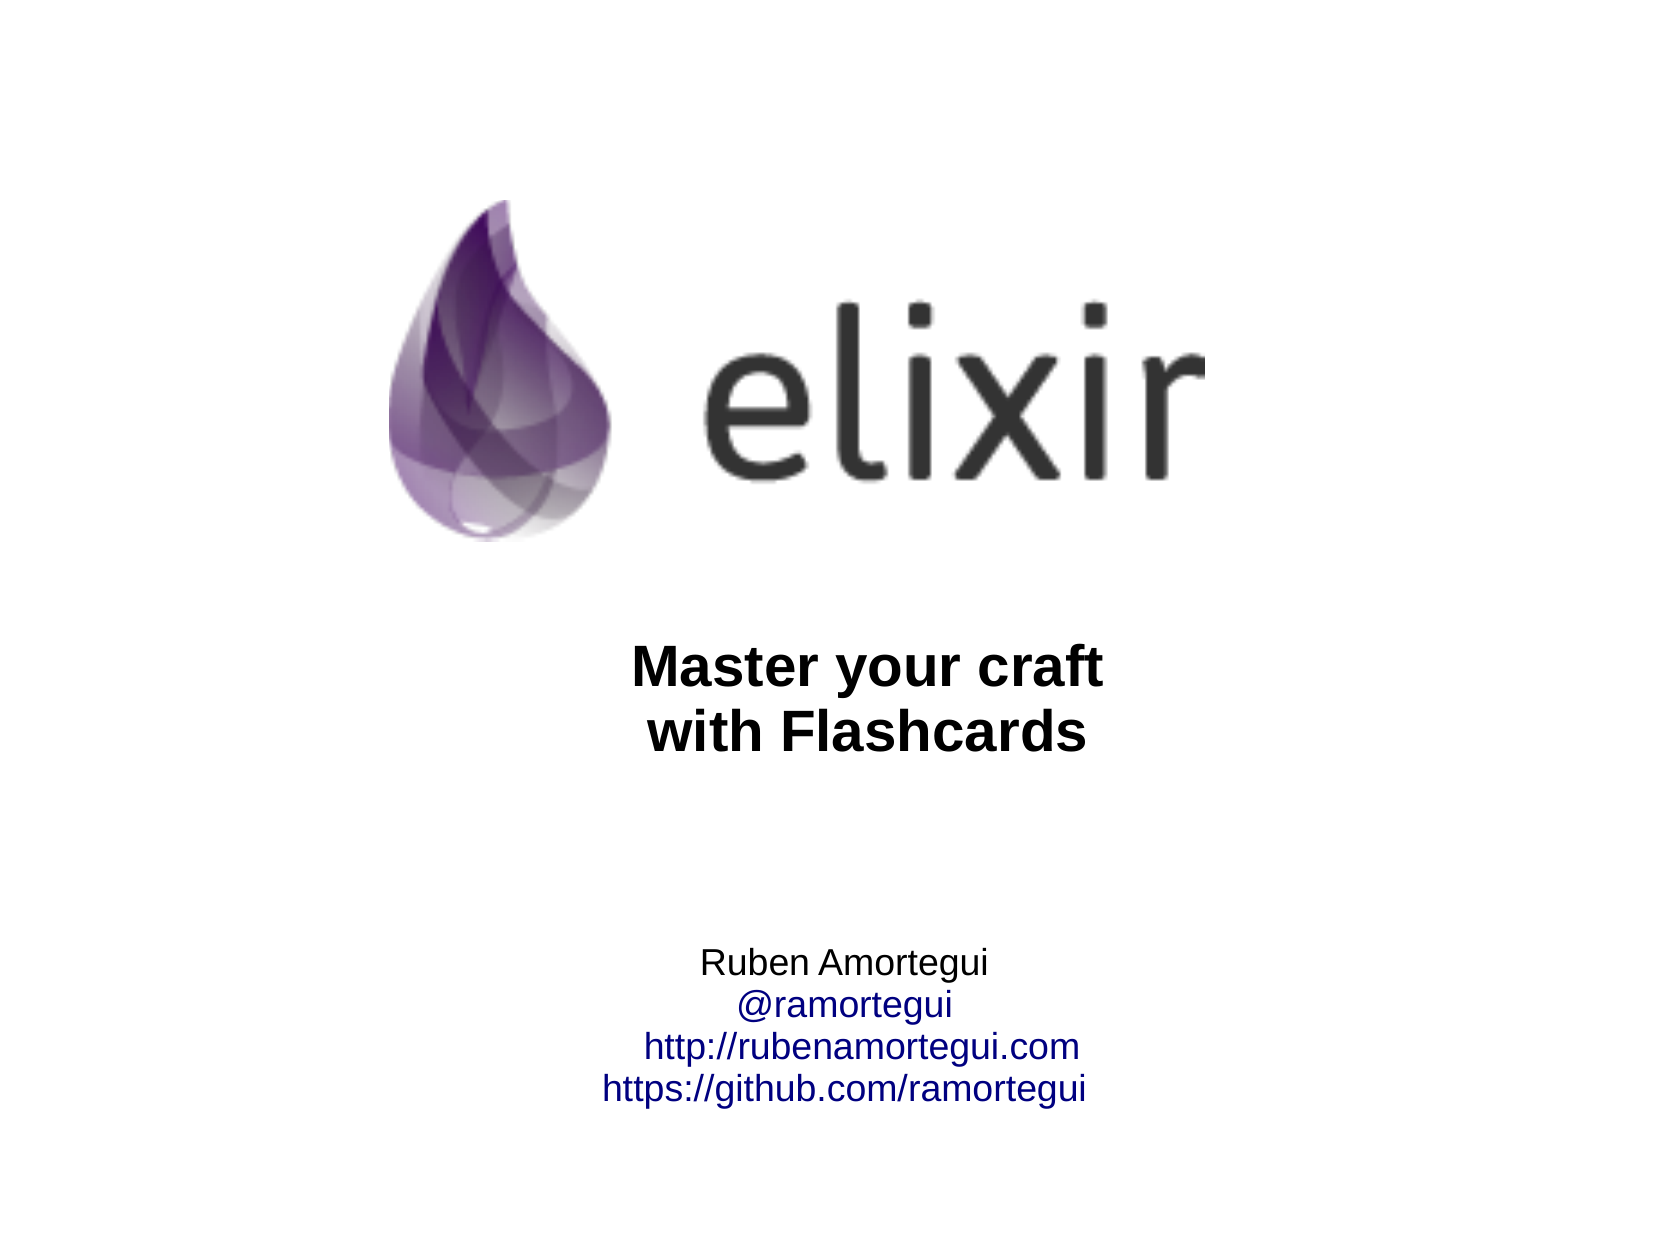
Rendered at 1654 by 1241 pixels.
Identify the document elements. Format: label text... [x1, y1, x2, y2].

text_box Ruben Amortegui @ramortegui http://rubenamortegui.com https://github.com/ramortegui [200, 850, 1489, 1160]
picture [389, 200, 1205, 542]
text_box Master your craft with Flashcards [590, 625, 1146, 771]
